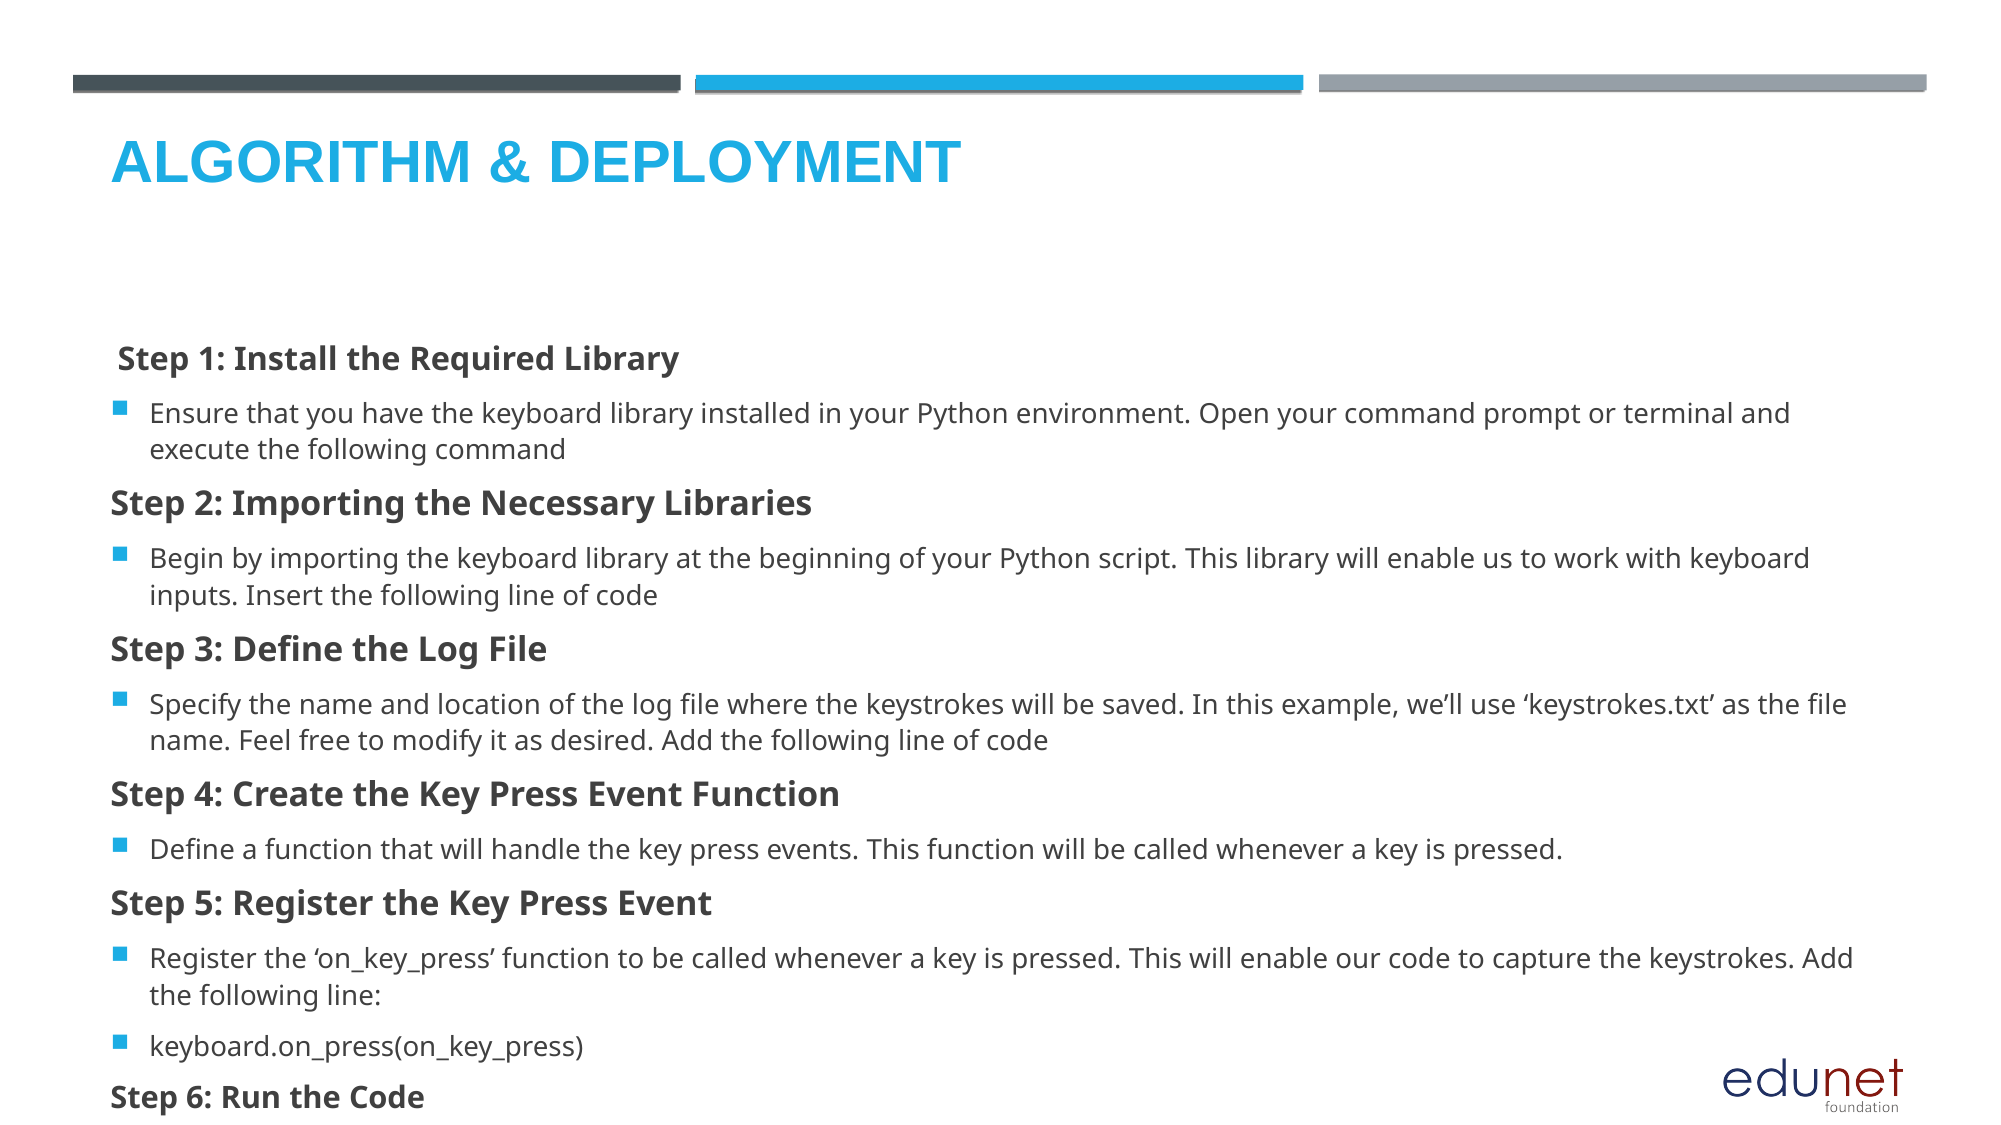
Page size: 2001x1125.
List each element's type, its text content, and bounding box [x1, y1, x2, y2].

title Algorithm & Deployment [95, 115, 1905, 203]
list Step 1: Install the Required Library Ensure that you have the keyboard library installed in your Python environment. Open your command prompt or terminal and execute the following command Step 2: Importing the Necessary Libraries Begin by importing the keyboard library at the beginning of your Python script. This library will enable us to work with keyboard inputs. Insert the following line of code Step 3: Define the Log File Specify the name and location of the log file where the keystrokes will be saved. In this example, we’ll use ‘keystrokes.txt’ as the file name. Feel free to modify it as desired. Add the following line of code Step 4: Create the Key Press Event Function Define a function that will handle the key press events. This function will be called whenever a key is pressed. Step 5: Register the Key Press Event Register the ‘on_key_press’ function to be called whenever a key is pressed. This will enable our code to capture the keystrokes. Add the following line: keyboard.on_press(on_key_press) Step 6: Run the Code Save your Python script with a ‘.py’ extension (e.g., ‘keylogger.py’). Open your command prompt or terminal, navigate to the directory where the script is located, and execute the command: [95, 330, 1905, 1125]
